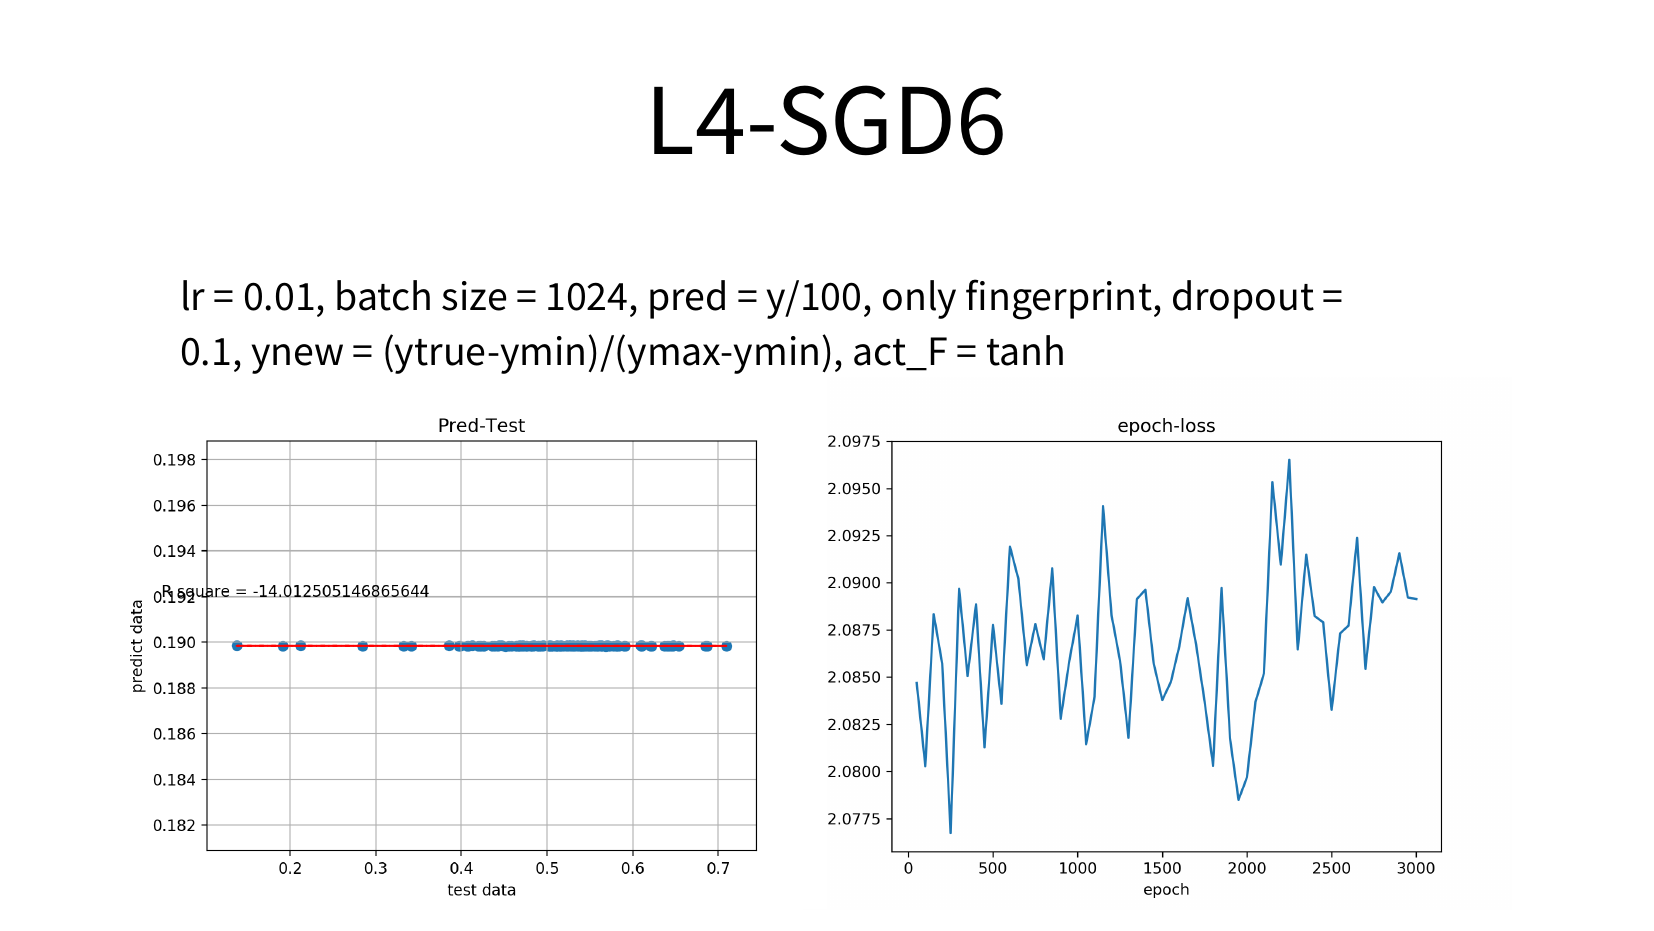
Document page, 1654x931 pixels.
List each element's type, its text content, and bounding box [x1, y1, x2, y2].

text_box lr = 0.01, batch size = 1024, pred = y/100, only fingerprint, dropout = 0.1, ynew = (ytrue-ymin)/(ymax-ymin), act_F = tanh [165, 259, 1394, 377]
picture [118, 377, 1512, 910]
title L4-SGD6 [82, 37, 1571, 193]
